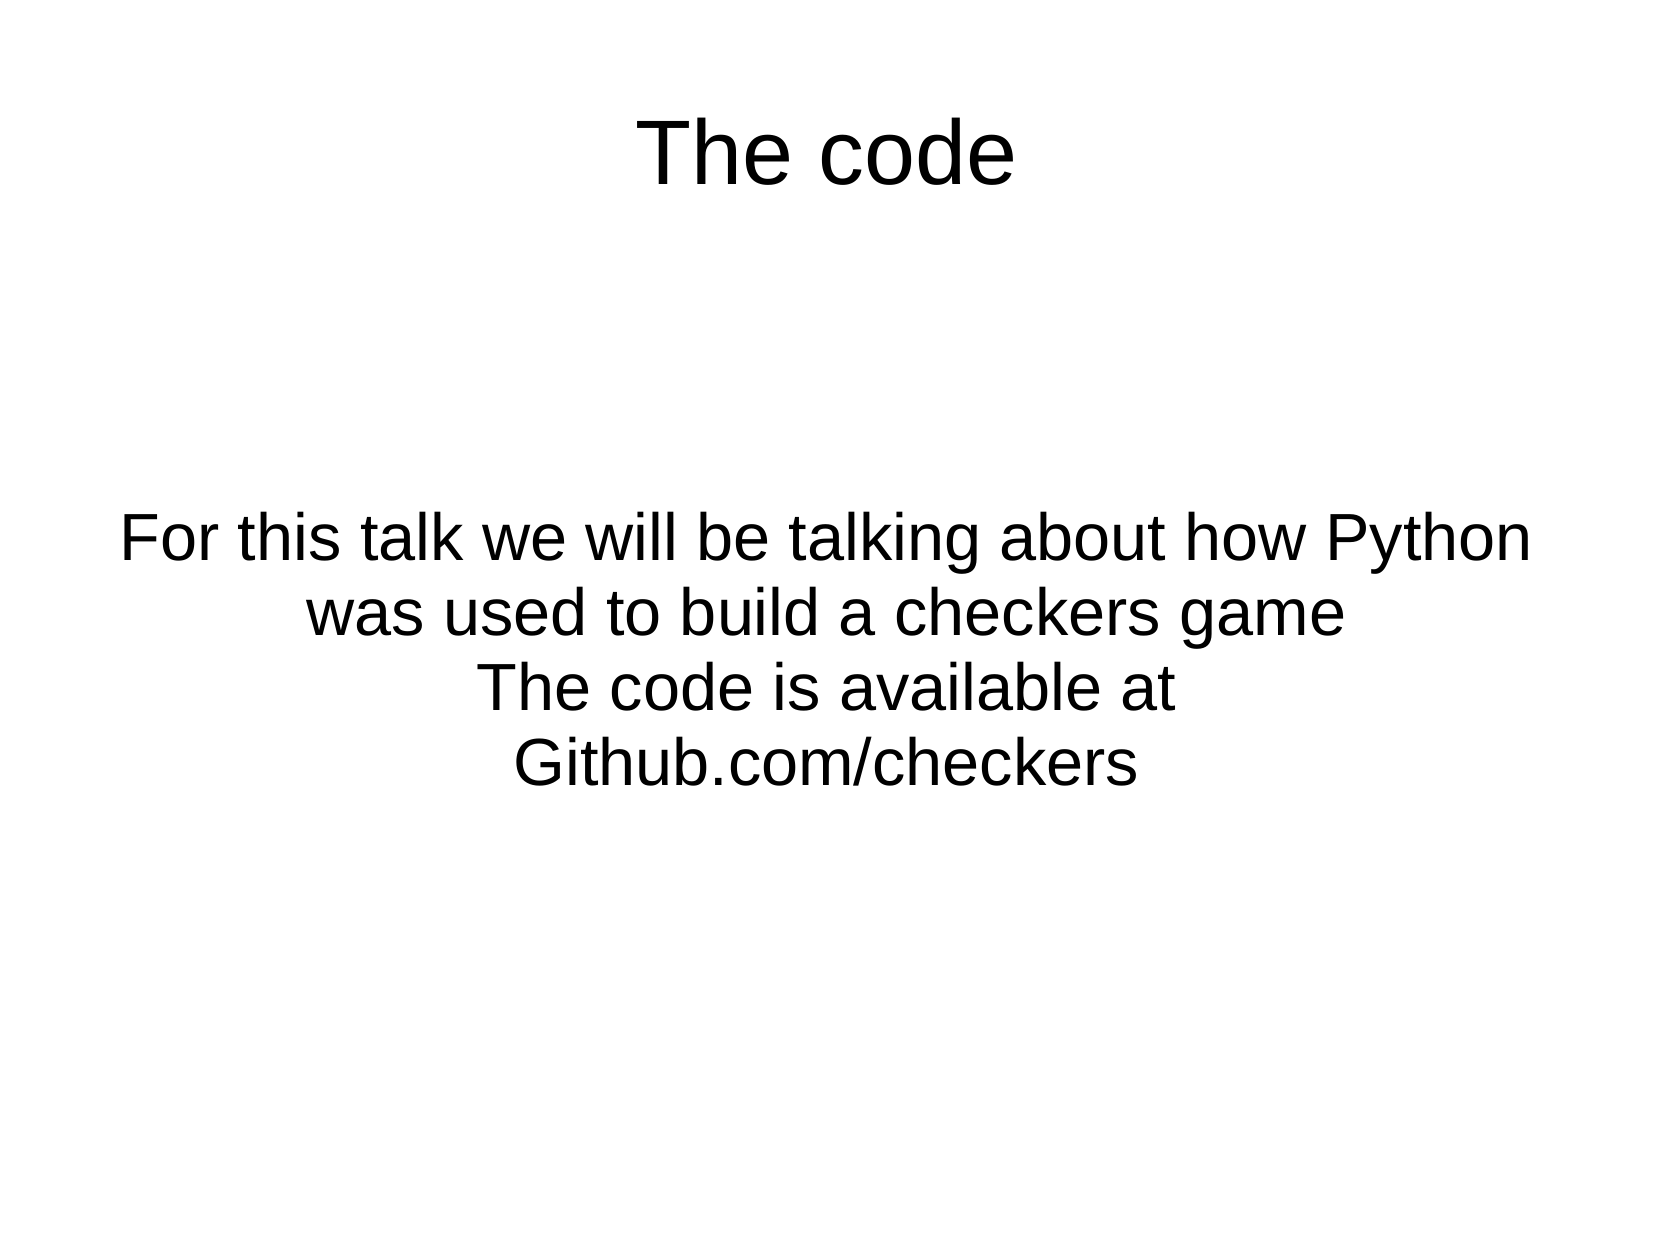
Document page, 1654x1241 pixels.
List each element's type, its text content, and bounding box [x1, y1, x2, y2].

subtitle For this talk we will be talking about how Python was used to build a checkers game The code is available at Github.com/checkers [82, 290, 1571, 1010]
title The code [82, 49, 1571, 257]
